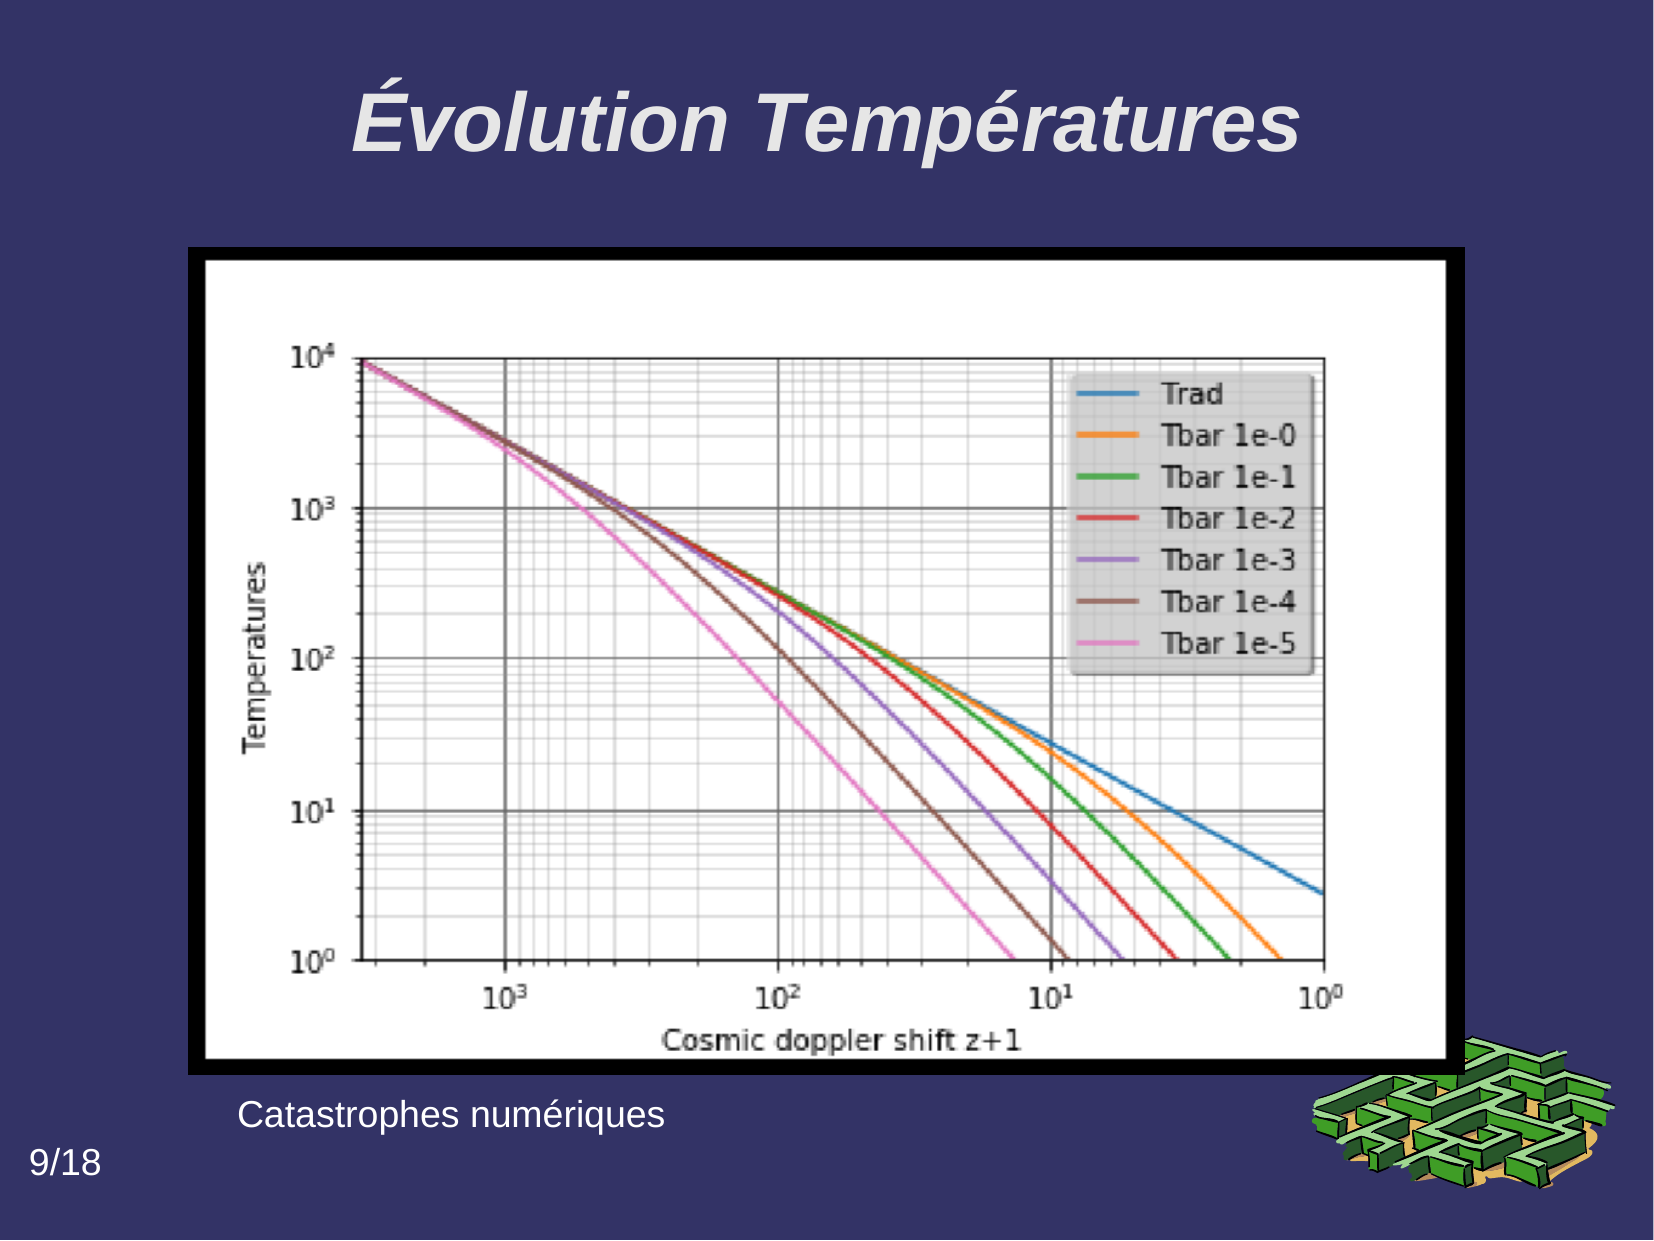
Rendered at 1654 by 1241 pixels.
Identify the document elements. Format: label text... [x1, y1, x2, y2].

text_box <numéro>/19 [47, 1133, 213, 1205]
picture [188, 247, 1465, 1075]
title Évolution Températures [121, 19, 1534, 227]
text_box Catastrophes numériques [222, 1086, 681, 1144]
